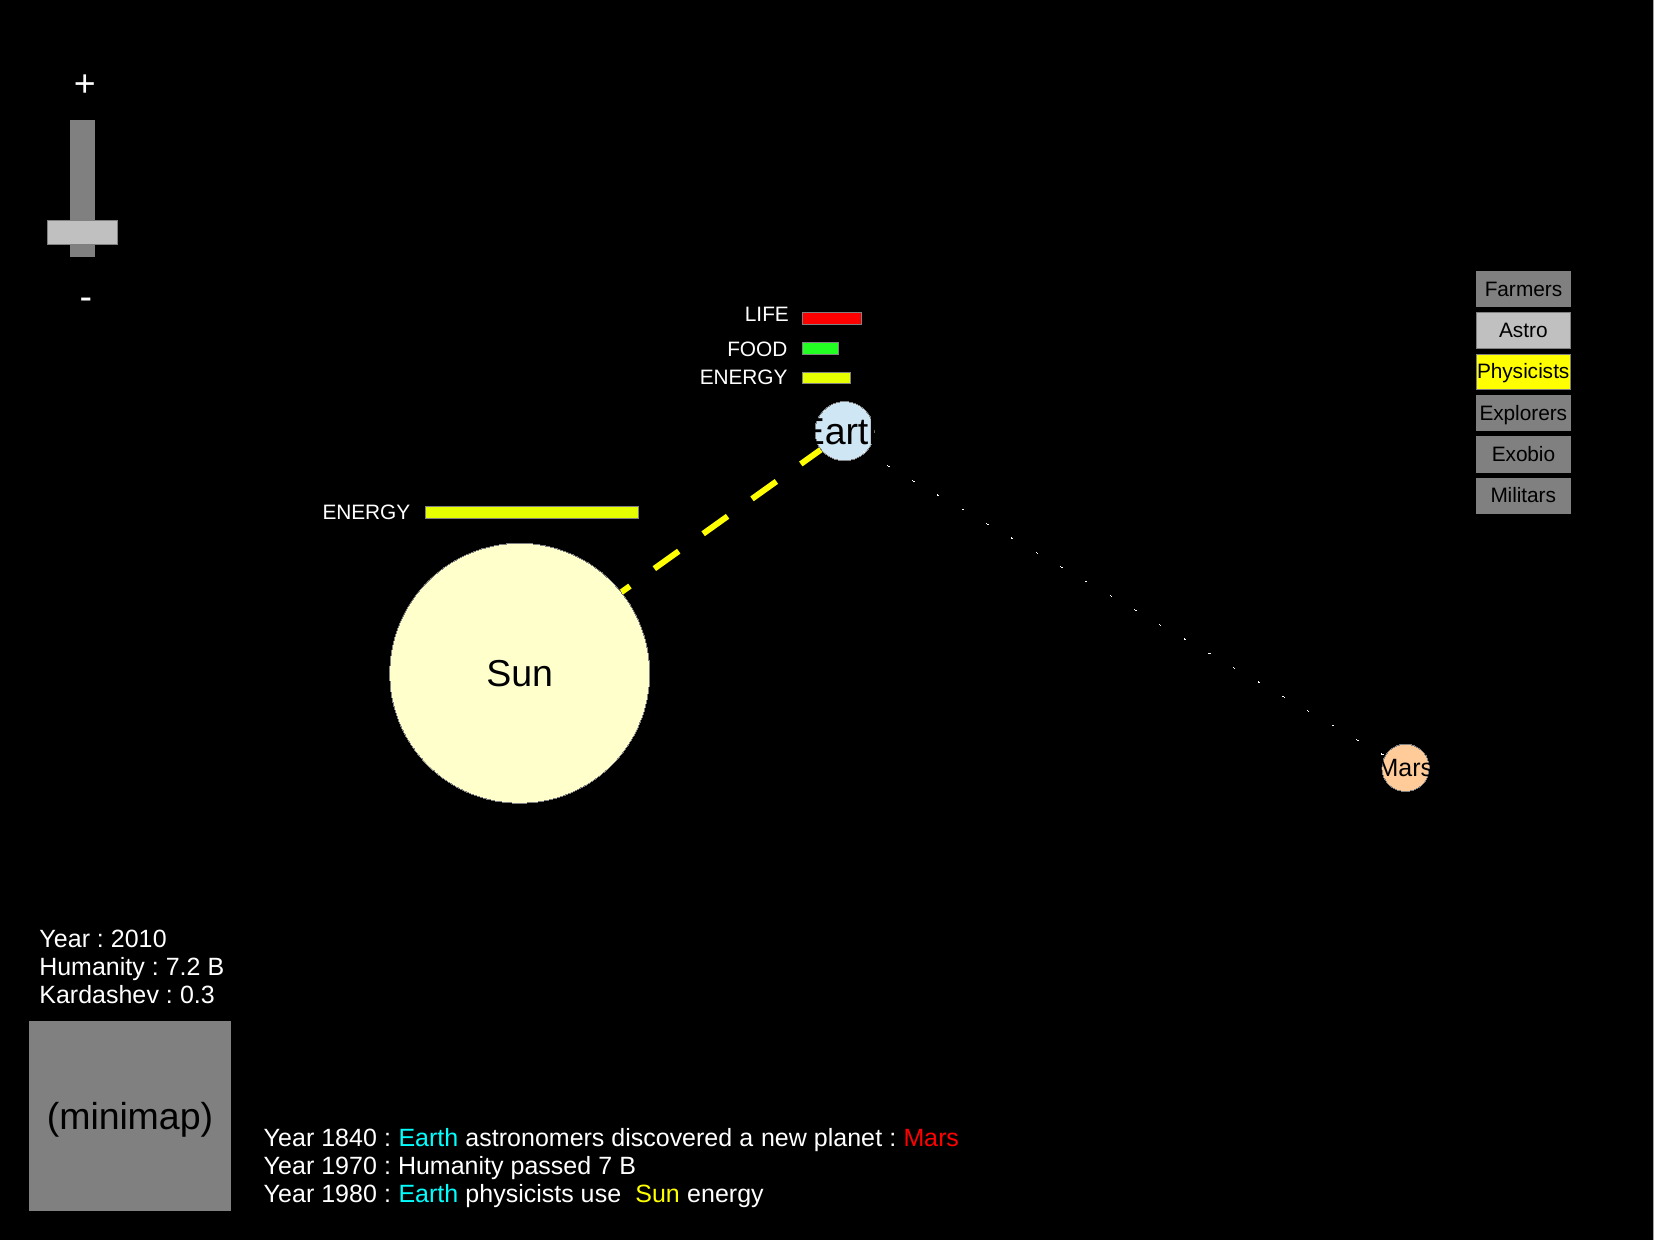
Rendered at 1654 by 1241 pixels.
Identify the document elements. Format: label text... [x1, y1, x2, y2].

text_box FOOD [712, 330, 803, 358]
text_box Year : 2010 Humanity : 7.2 B Kardashev : 0.3 [24, 917, 240, 1241]
text_box + [58, 55, 111, 113]
text_box Farmers [1476, 271, 1571, 307]
text_box Mars [1381, 744, 1429, 792]
text_box [47, 120, 118, 257]
text_box Militars [1476, 478, 1571, 514]
text_box Earth [815, 401, 872, 461]
text_box Sun [389, 543, 650, 804]
text_box ENERGY [685, 358, 803, 397]
text_box - [64, 267, 108, 325]
text_box ENERGY [307, 493, 425, 532]
text_box Exobio [1476, 436, 1571, 473]
text_box [803, 342, 839, 355]
text_box Physicists [1476, 354, 1571, 390]
text_box Explorers [1476, 395, 1571, 431]
text_box [803, 372, 851, 384]
text_box [425, 506, 639, 519]
text_box Astro [1476, 312, 1571, 349]
text_box LIFE [730, 295, 804, 334]
text_box Year 1840 : Earth astronomers discovered a new planet : Mars Year 1970 : Humanity passed 7 B Year 1980 : Earth physicists use Sun energy [248, 1116, 974, 1215]
text_box [804, 312, 862, 325]
